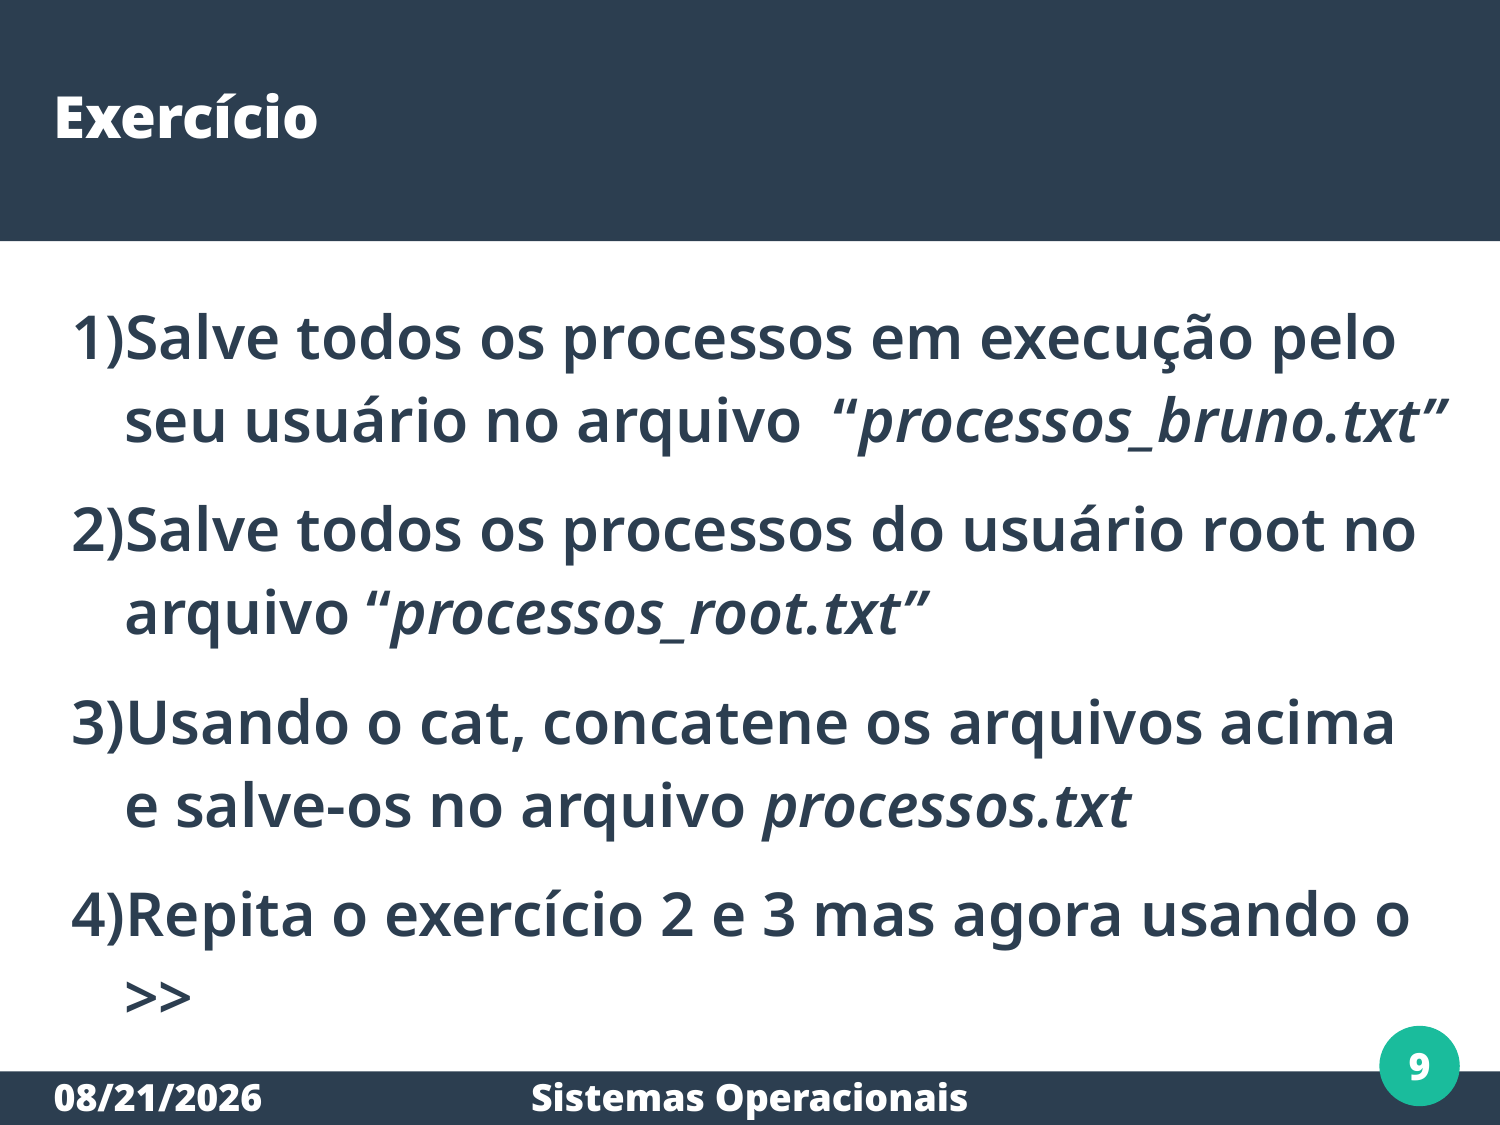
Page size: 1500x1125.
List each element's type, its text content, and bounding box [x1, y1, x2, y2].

list Salve todos os processos em execução pelo seu usuário no arquivo “processos_bruno.txt” Salve todos os processos do usuário root no arquivo “processos_root.txt” Usando o cat, concatene os arquivos acima e salve-os no arquivo processos.txt Repita o exercício 2 e 3 mas agora usando o >> [53, 294, 1447, 1045]
title Exercício [53, 44, 1447, 188]
